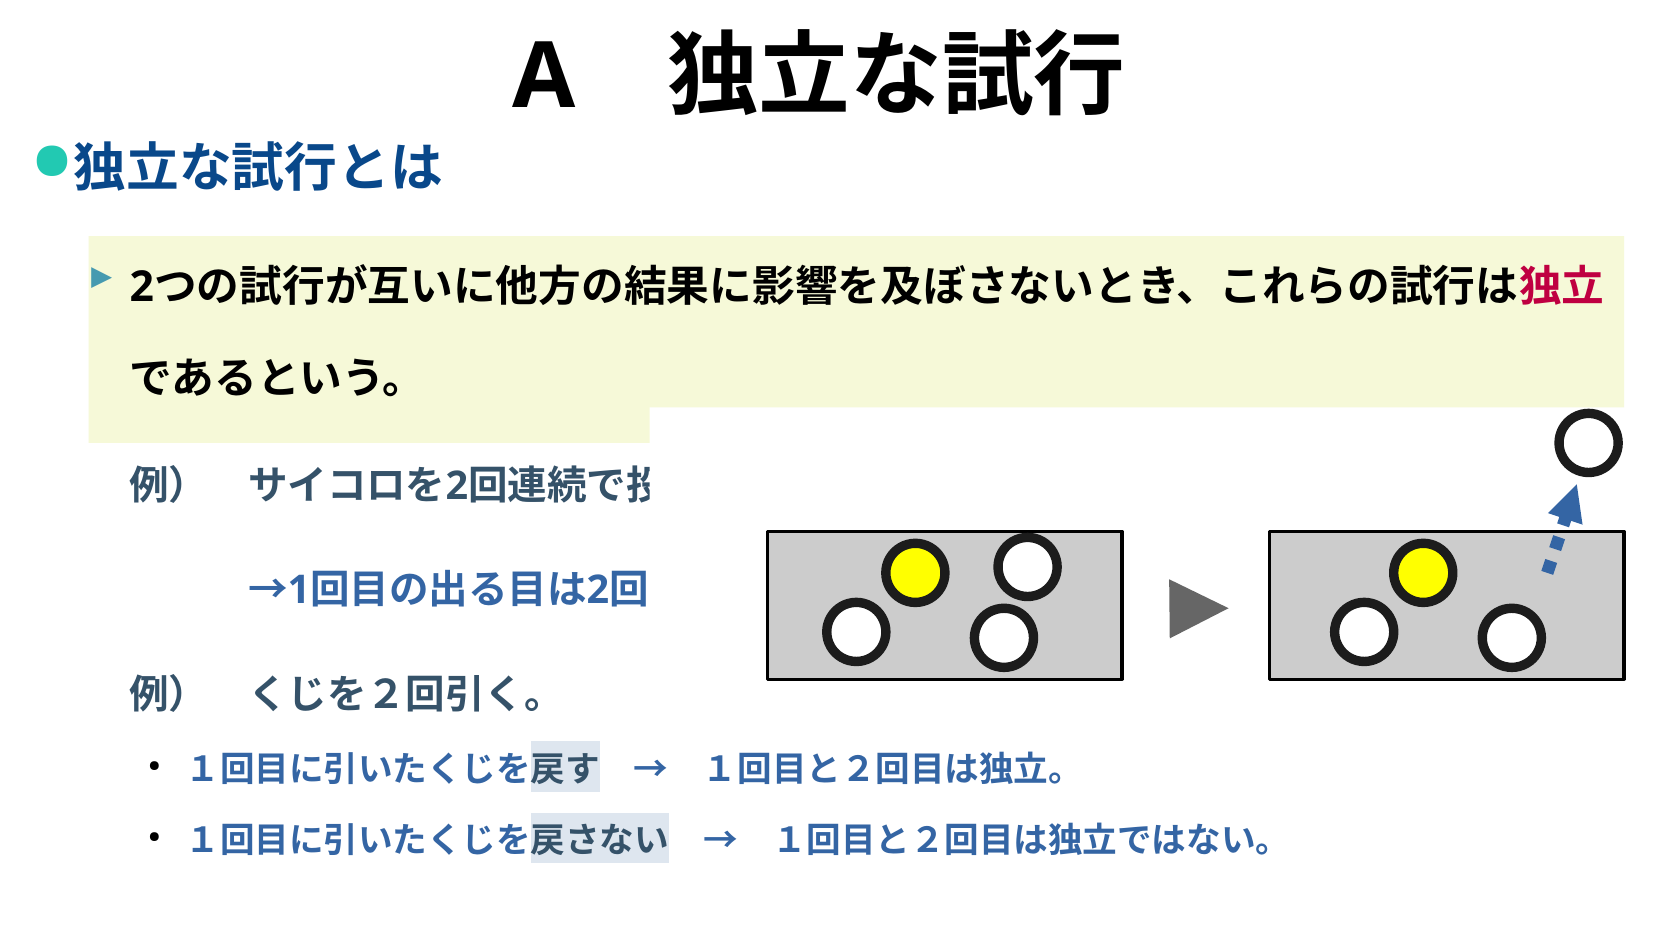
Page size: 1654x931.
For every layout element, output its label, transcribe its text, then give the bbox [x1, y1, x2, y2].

list 独立な試行とは 2つの試行が互いに他方の結果に影響を及ぼさないとき、これらの試行は独立であるという。 例） サイコロを2回連続で投げる。 →1回目の出る目は2回めの出る目に影響しない 例） くじを２回引く。 １回目に引いたくじを戻す → １回目と２回目は独立。 １回目に引いたくじを戻さない → １回目と２回目は独立ではない。 [17, 125, 1613, 864]
title A 独立な試行 [21, 0, 1617, 143]
text_box [649, 236, 1654, 733]
